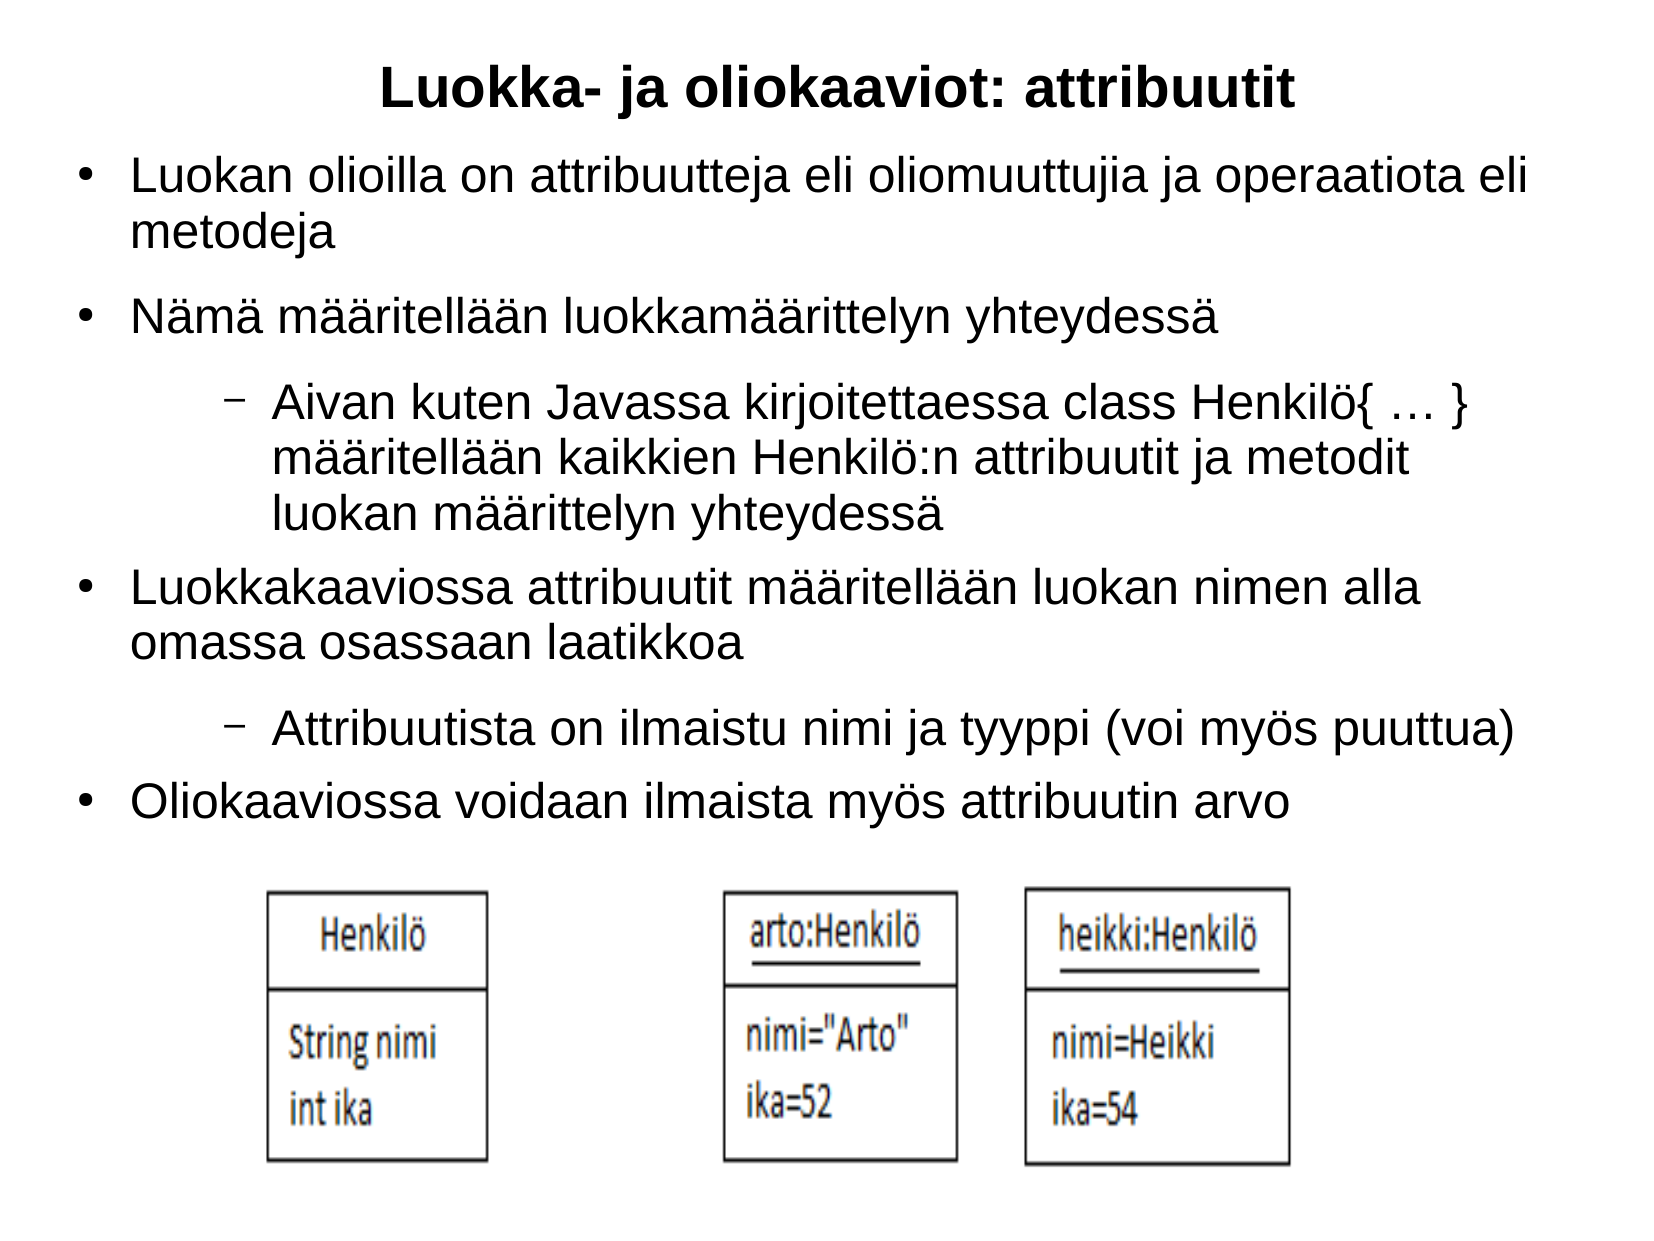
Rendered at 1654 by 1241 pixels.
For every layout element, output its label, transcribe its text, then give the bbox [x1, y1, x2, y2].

list Luokan olioilla on attribuutteja eli oliomuuttujia ja operaatiota eli metodeja Nämä määritellään luokkamäärittelyn yhteydessä Aivan kuten Javassa kirjoitettaessa class Henkilö{ … } määritellään kaikkien Henkilö:n attribuutit ja metodit luokan määrittelyn yhteydessä Luokkakaaviossa attribuutit määritellään luokan nimen alla omassa osassaan laatikkoa Attribuutista on ilmaistu nimi ja tyyppi (voi myös puuttua) Oliokaaviossa voidaan ilmaista myös attribuutin arvo [59, 147, 1571, 859]
picture [265, 885, 1300, 1182]
title Luokka- ja oliokaaviot: attribuutit [82, 54, 1595, 121]
